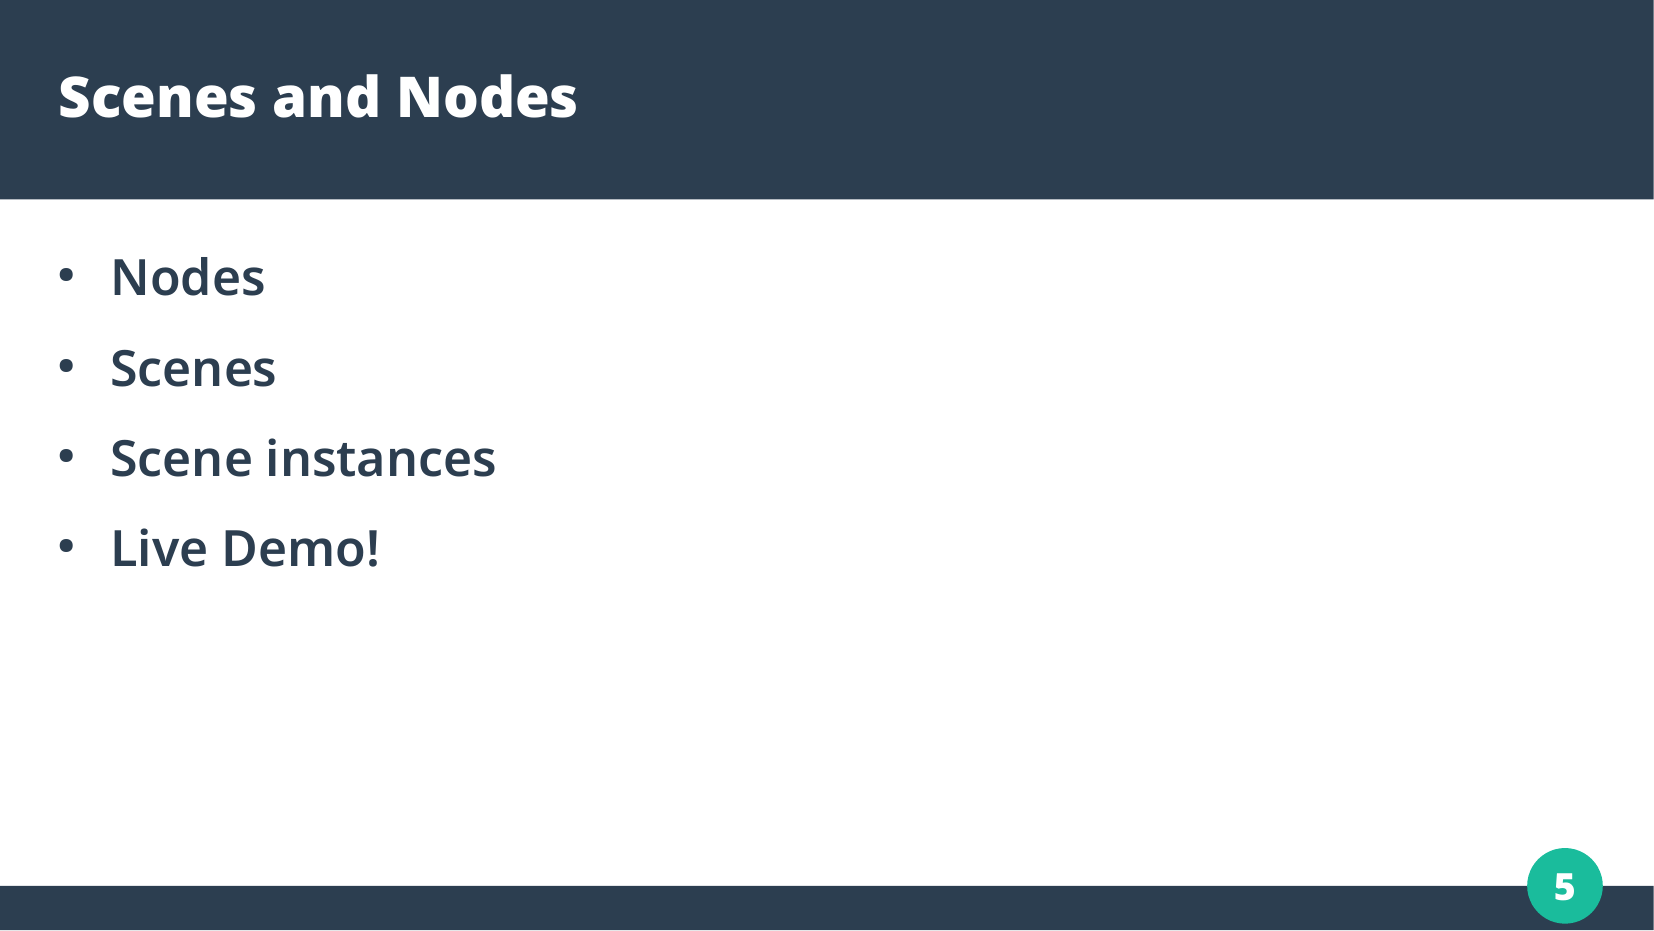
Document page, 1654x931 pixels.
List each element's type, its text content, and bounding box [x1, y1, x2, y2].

title Scenes and Nodes [59, 37, 1595, 156]
list Nodes Scenes Scene instances Live Demo! [39, 242, 1576, 863]
